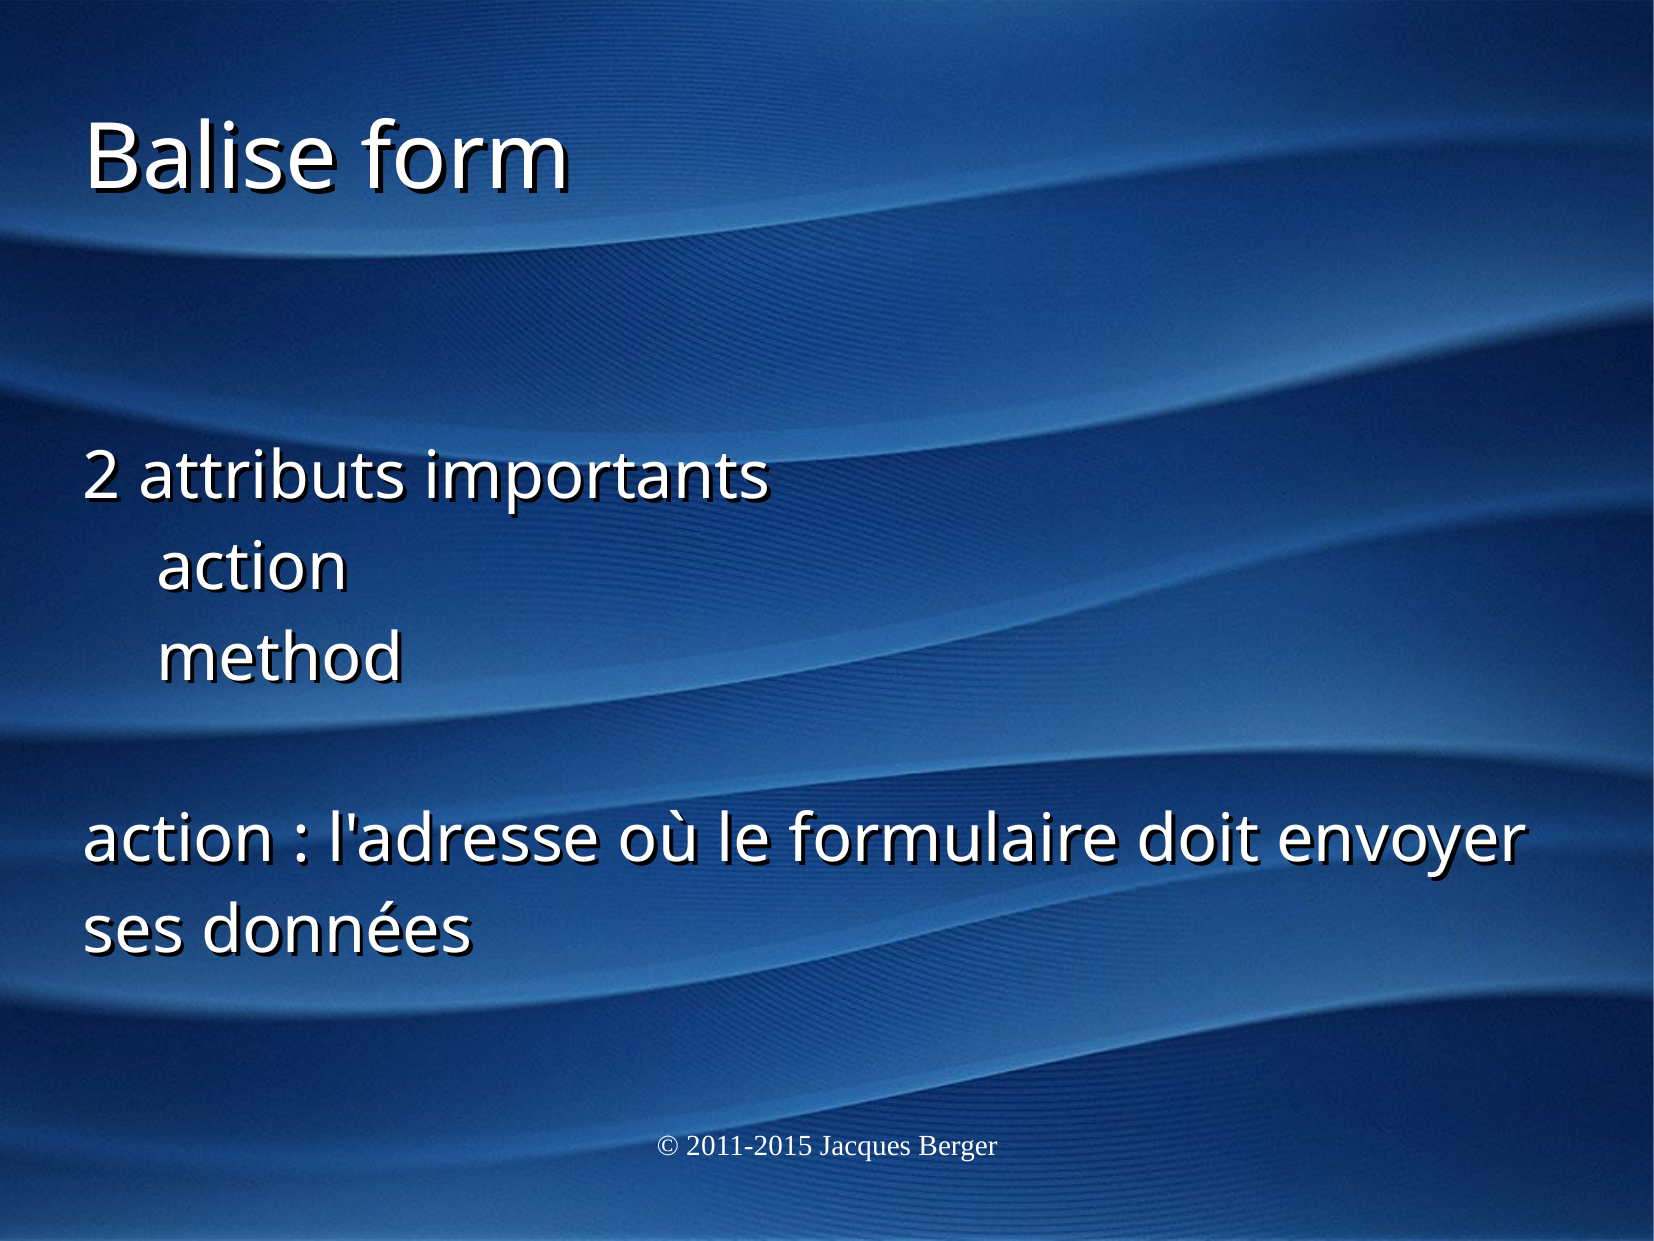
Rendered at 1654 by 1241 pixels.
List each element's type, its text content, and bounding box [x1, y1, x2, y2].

picture [0, 0, 1654, 1241]
subtitle 2 attributs importants action method action : l'adresse où le formulaire doit envoyer ses données [82, 297, 1571, 1102]
title Balise form [82, 56, 1571, 250]
